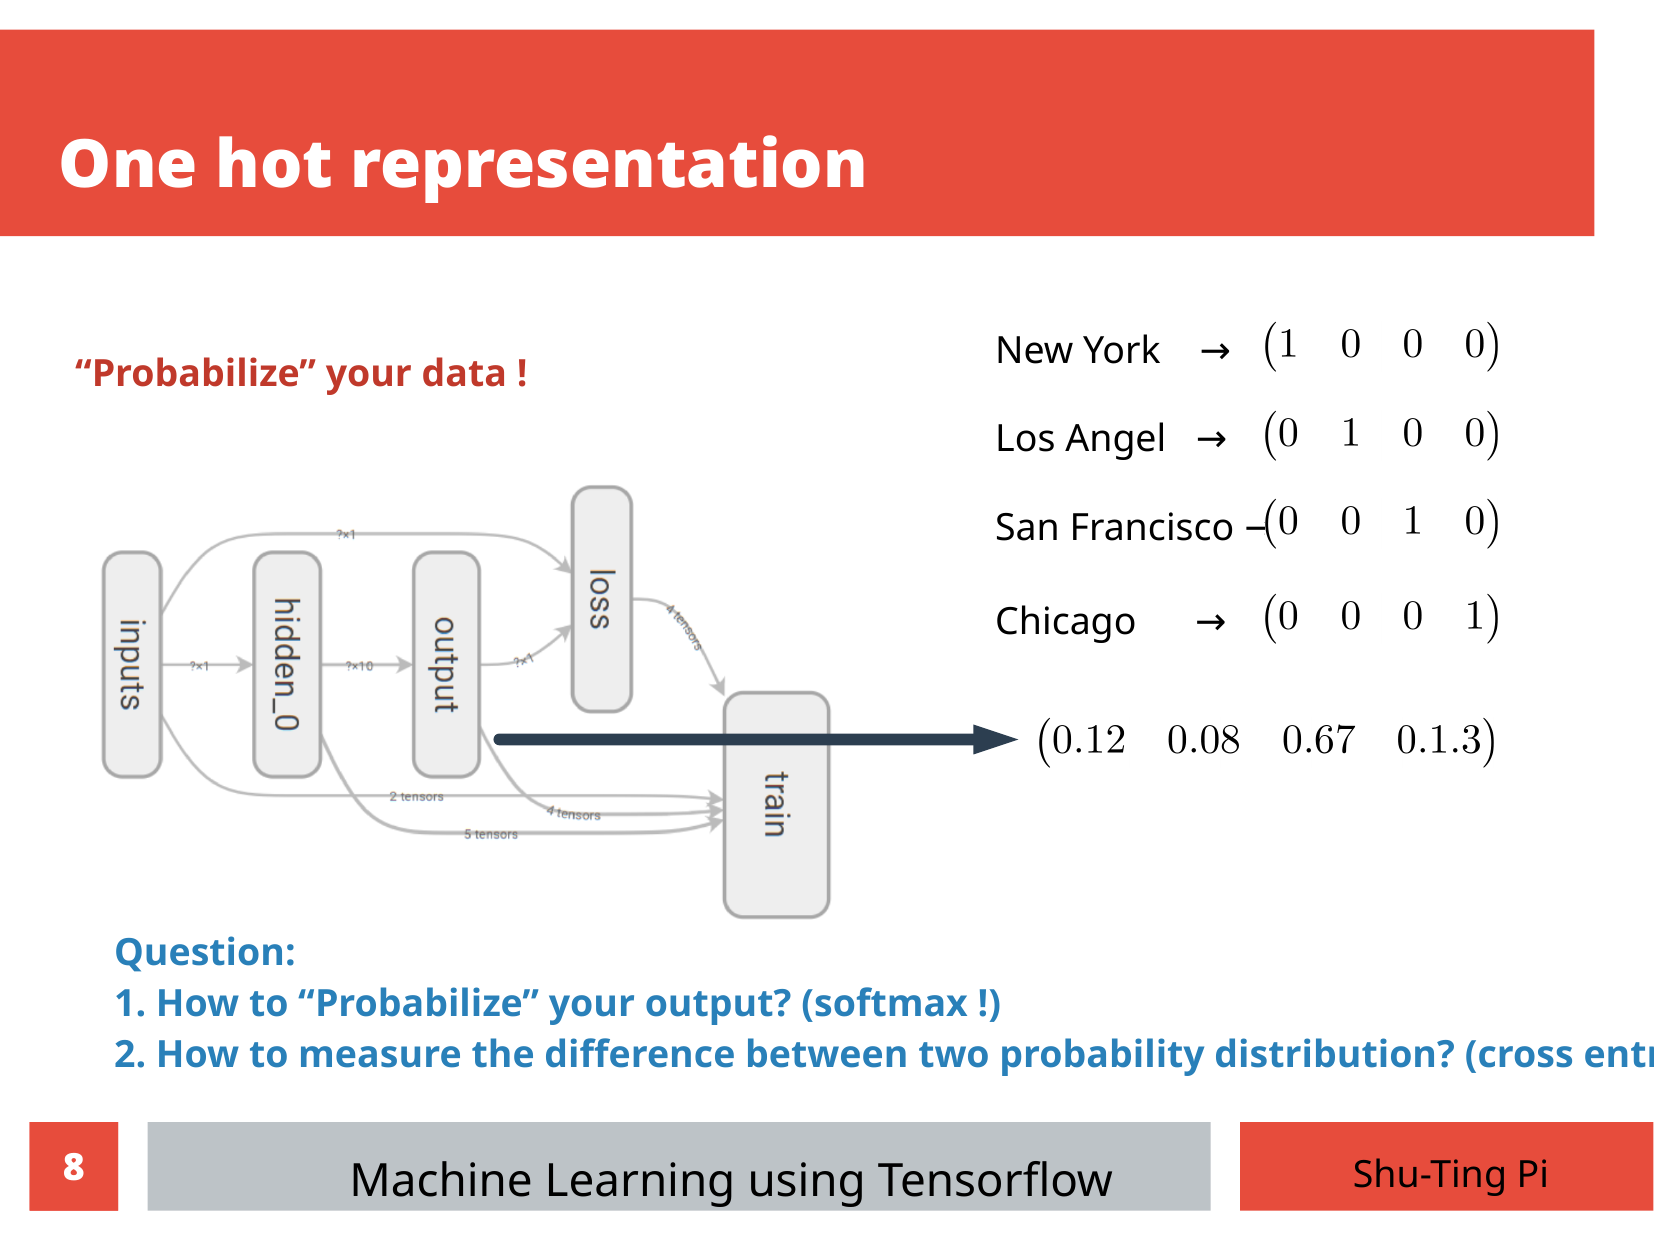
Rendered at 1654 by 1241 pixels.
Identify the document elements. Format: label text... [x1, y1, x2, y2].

picture [1265, 410, 1498, 461]
text_box Machine Learning using Tensorflow [334, 1139, 1220, 1241]
picture [1265, 498, 1498, 549]
title One hot representation [59, 59, 1595, 207]
picture [32, 432, 858, 984]
text_box Los Angel → [980, 404, 1213, 467]
text_box “Probabilize” your data ! [60, 338, 506, 401]
picture [1265, 593, 1498, 644]
picture [1039, 717, 1494, 768]
text_box Shu-Ting Pi [1338, 1140, 1573, 1203]
text_box New York → [980, 315, 1218, 378]
picture [1265, 321, 1498, 372]
text_box Chicago → [980, 587, 1213, 650]
text_box San Francisco → [980, 492, 1266, 556]
text_box Question: 1. How to “Probabilize” your output? (softmax !) 2. How to measure the difference between two probability distribution? (cross entropy !) [99, 918, 1595, 1123]
